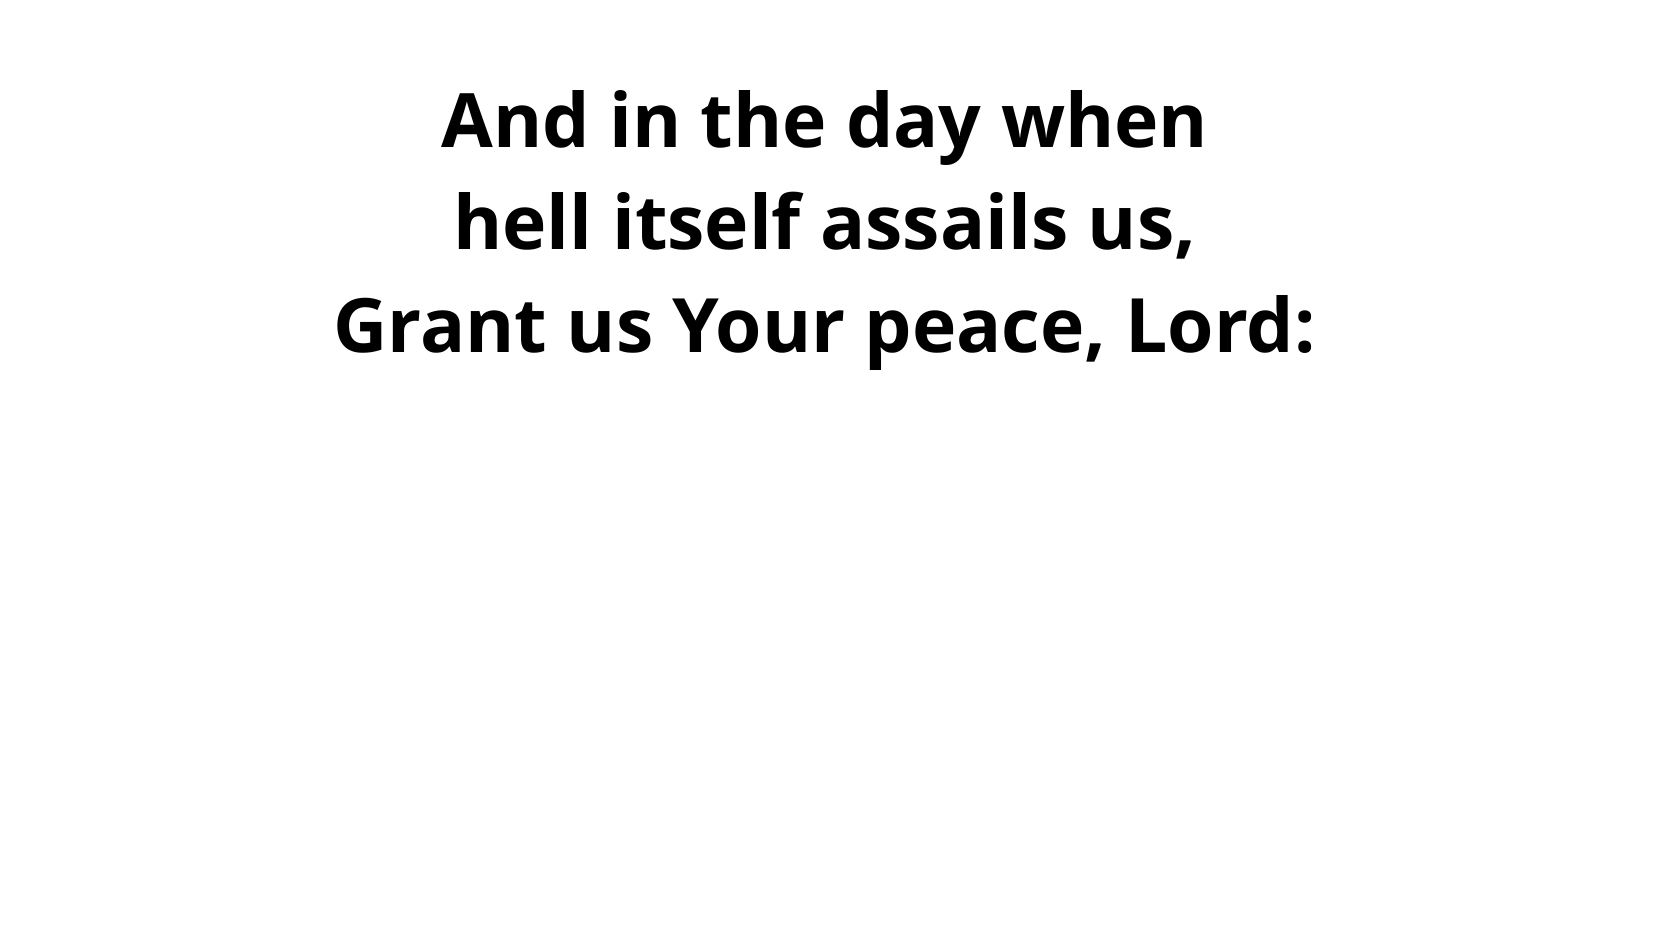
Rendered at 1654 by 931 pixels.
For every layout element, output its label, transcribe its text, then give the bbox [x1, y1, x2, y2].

text_box And in the day when hell itself assails us, Grant us Your peace, Lord: [90, 60, 1561, 375]
